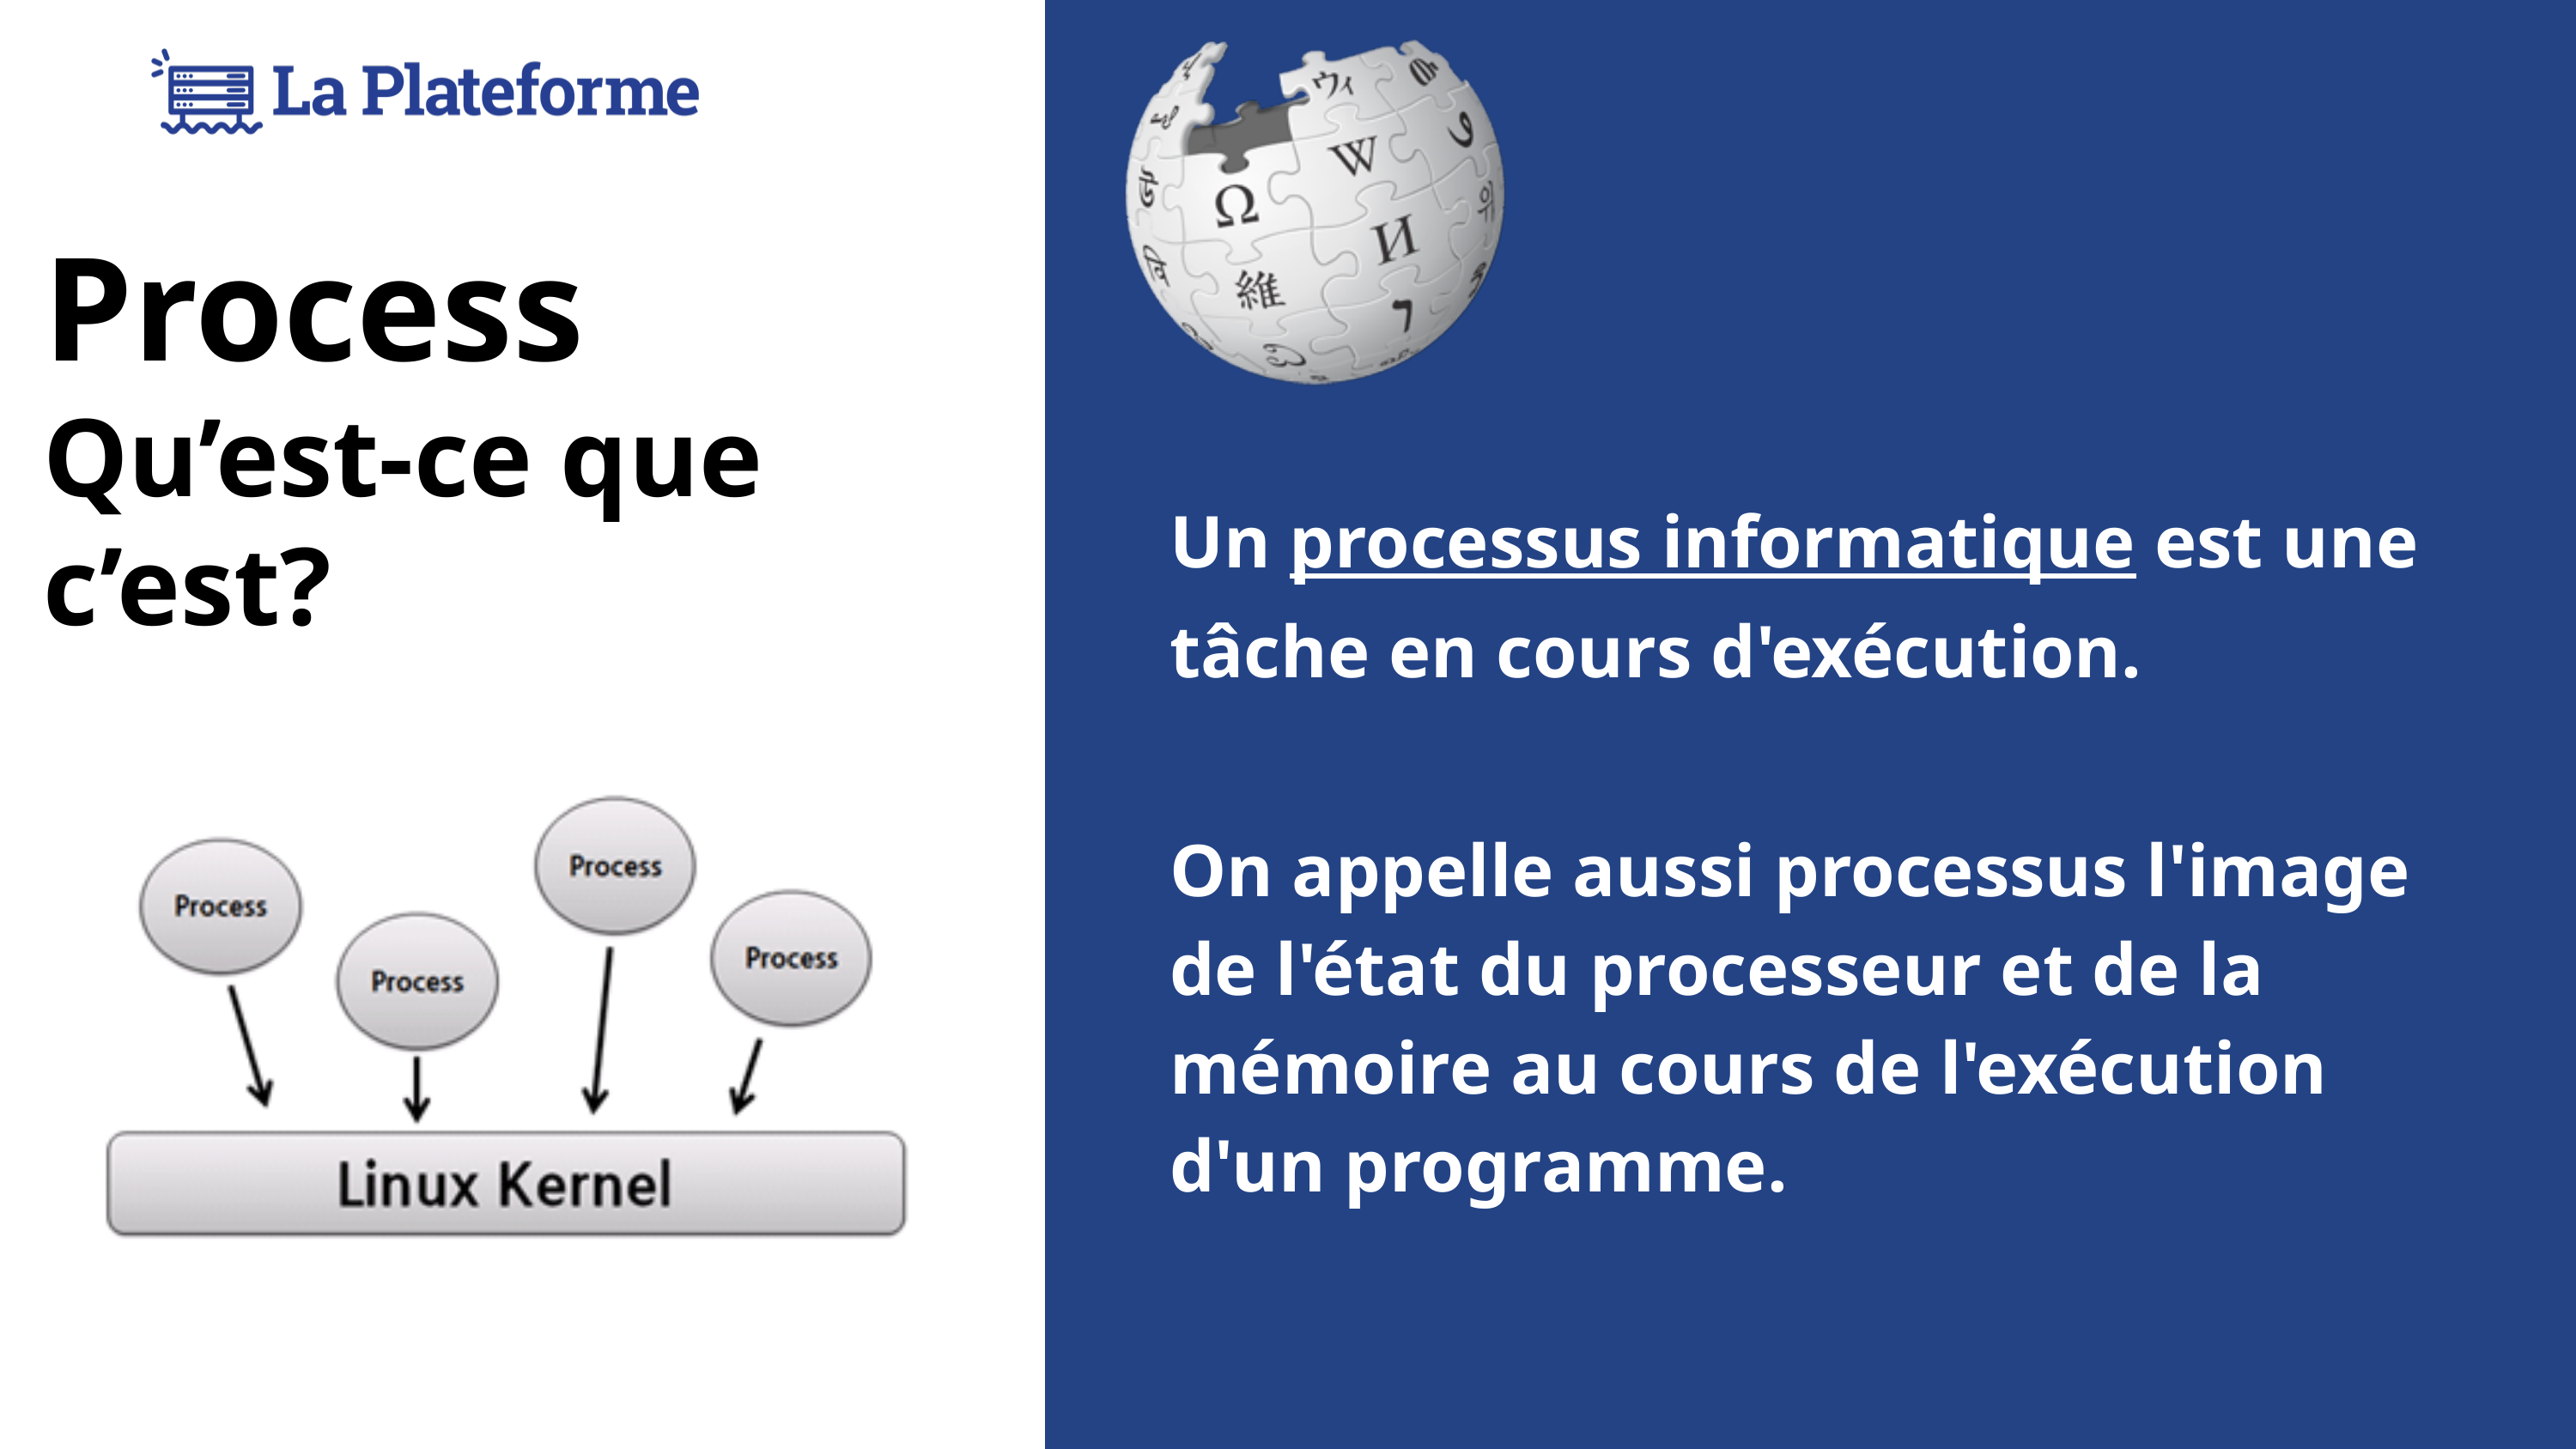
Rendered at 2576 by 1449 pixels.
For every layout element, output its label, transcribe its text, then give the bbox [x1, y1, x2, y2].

text_box Process Qu’est-ce que c’est? [43, 217, 1018, 647]
text_box [1046, 0, 2576, 1449]
list Un processus informatique est une tâche en cours d'exécution. On appelle aussi processus l'image de l'état du processeur et de la mémoire au cours de l'exécution d'un programme. [1144, 455, 2512, 1272]
picture [141, 42, 711, 146]
picture [1118, 0, 1511, 390]
picture [94, 785, 917, 1247]
